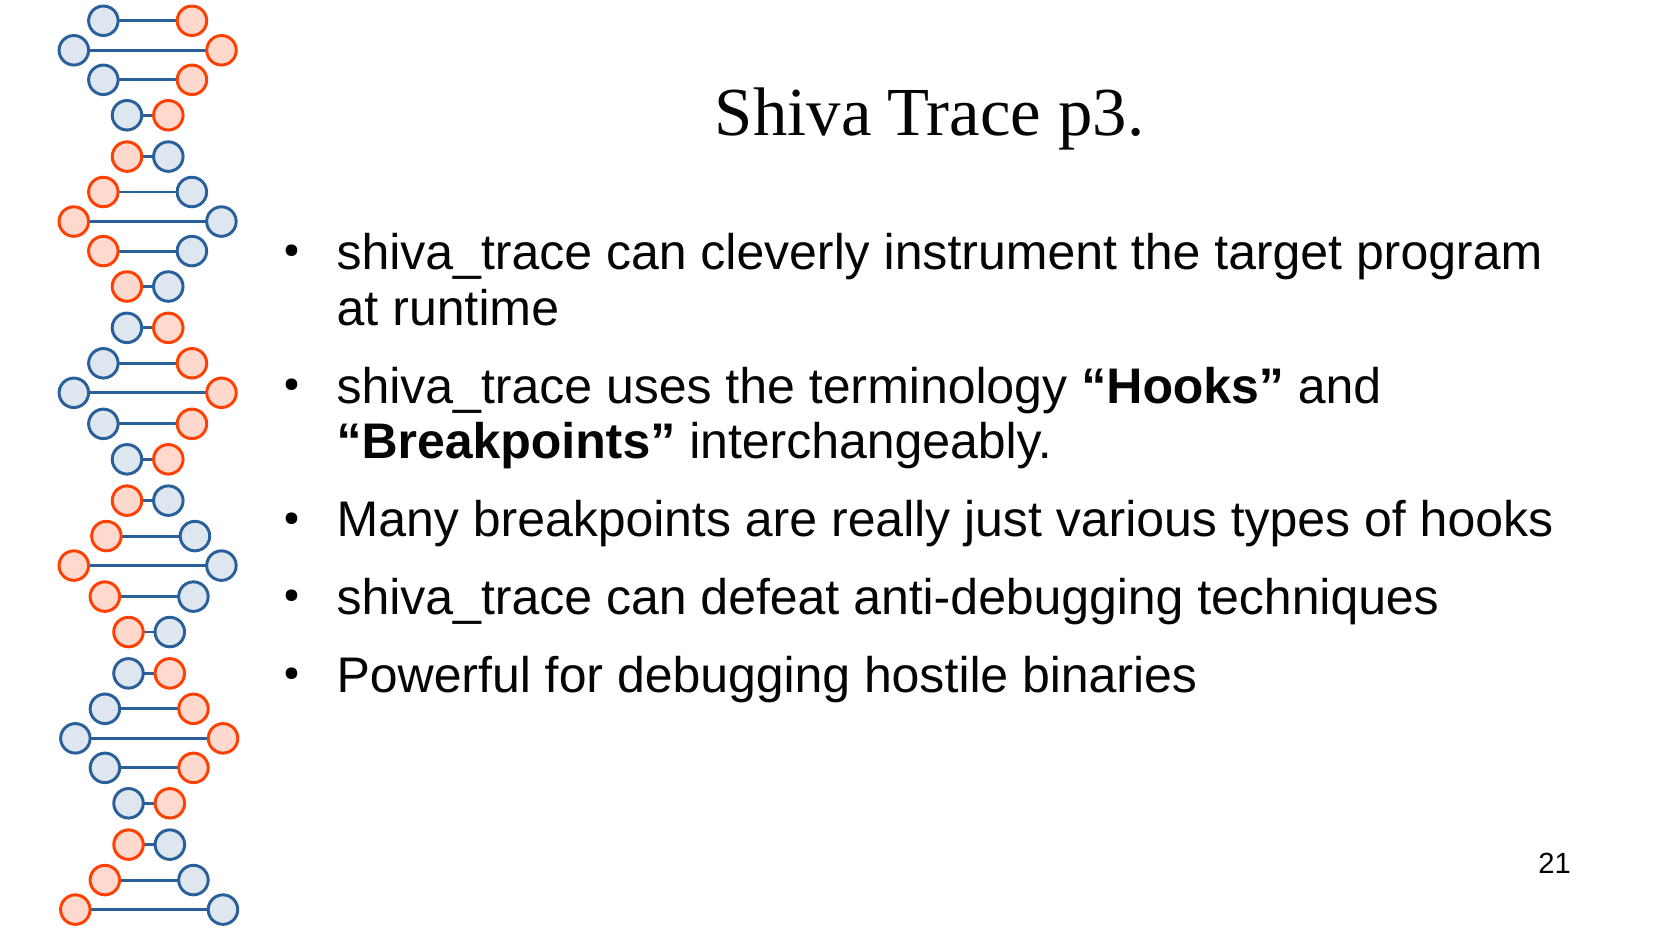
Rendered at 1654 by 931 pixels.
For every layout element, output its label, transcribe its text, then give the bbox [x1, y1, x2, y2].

title Shiva Trace p3. [265, 35, 1595, 189]
list shiva_trace can cleverly instrument the target program at runtime shiva_trace uses the terminology “Hooks” and “Breakpoints” interchangeably. Many breakpoints are really just various types of hooks shiva_trace can defeat anti-debugging techniques Powerful for debugging hostile binaries [265, 224, 1595, 764]
